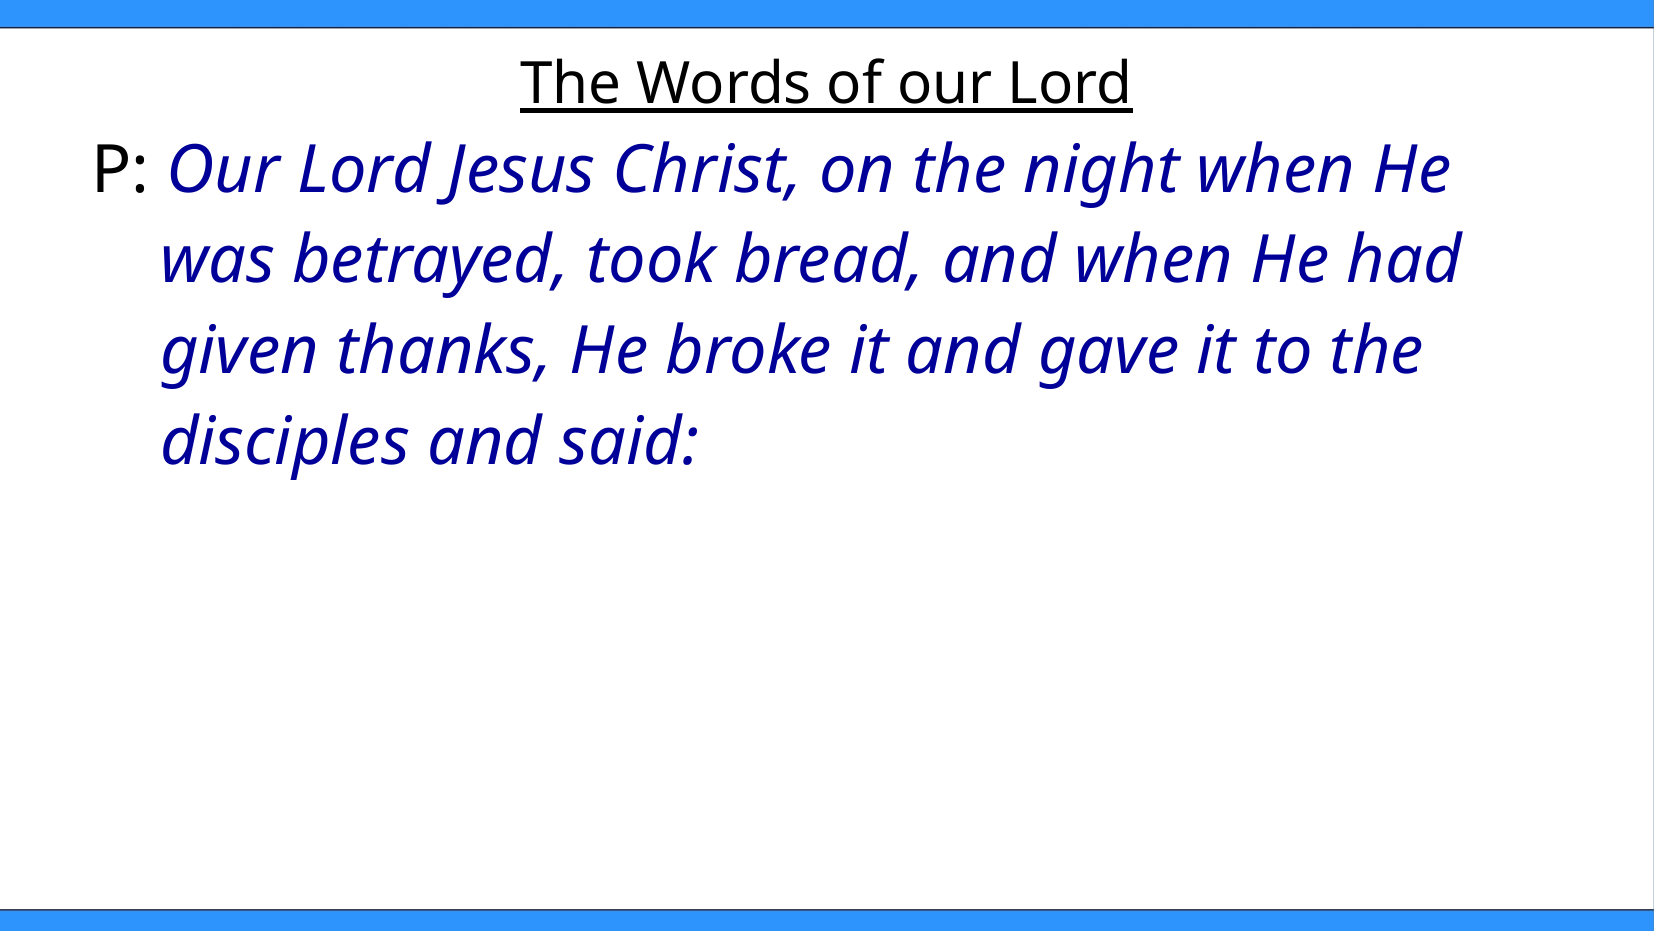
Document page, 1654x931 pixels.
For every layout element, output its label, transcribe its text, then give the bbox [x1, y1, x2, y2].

text_box The Words of our Lord P: Our Lord Jesus Christ, on the night when He was betrayed, took bread, and when He had given thanks, He broke it and gave it to the disciples and said: [76, 34, 1577, 482]
picture [0, 0, 1654, 931]
